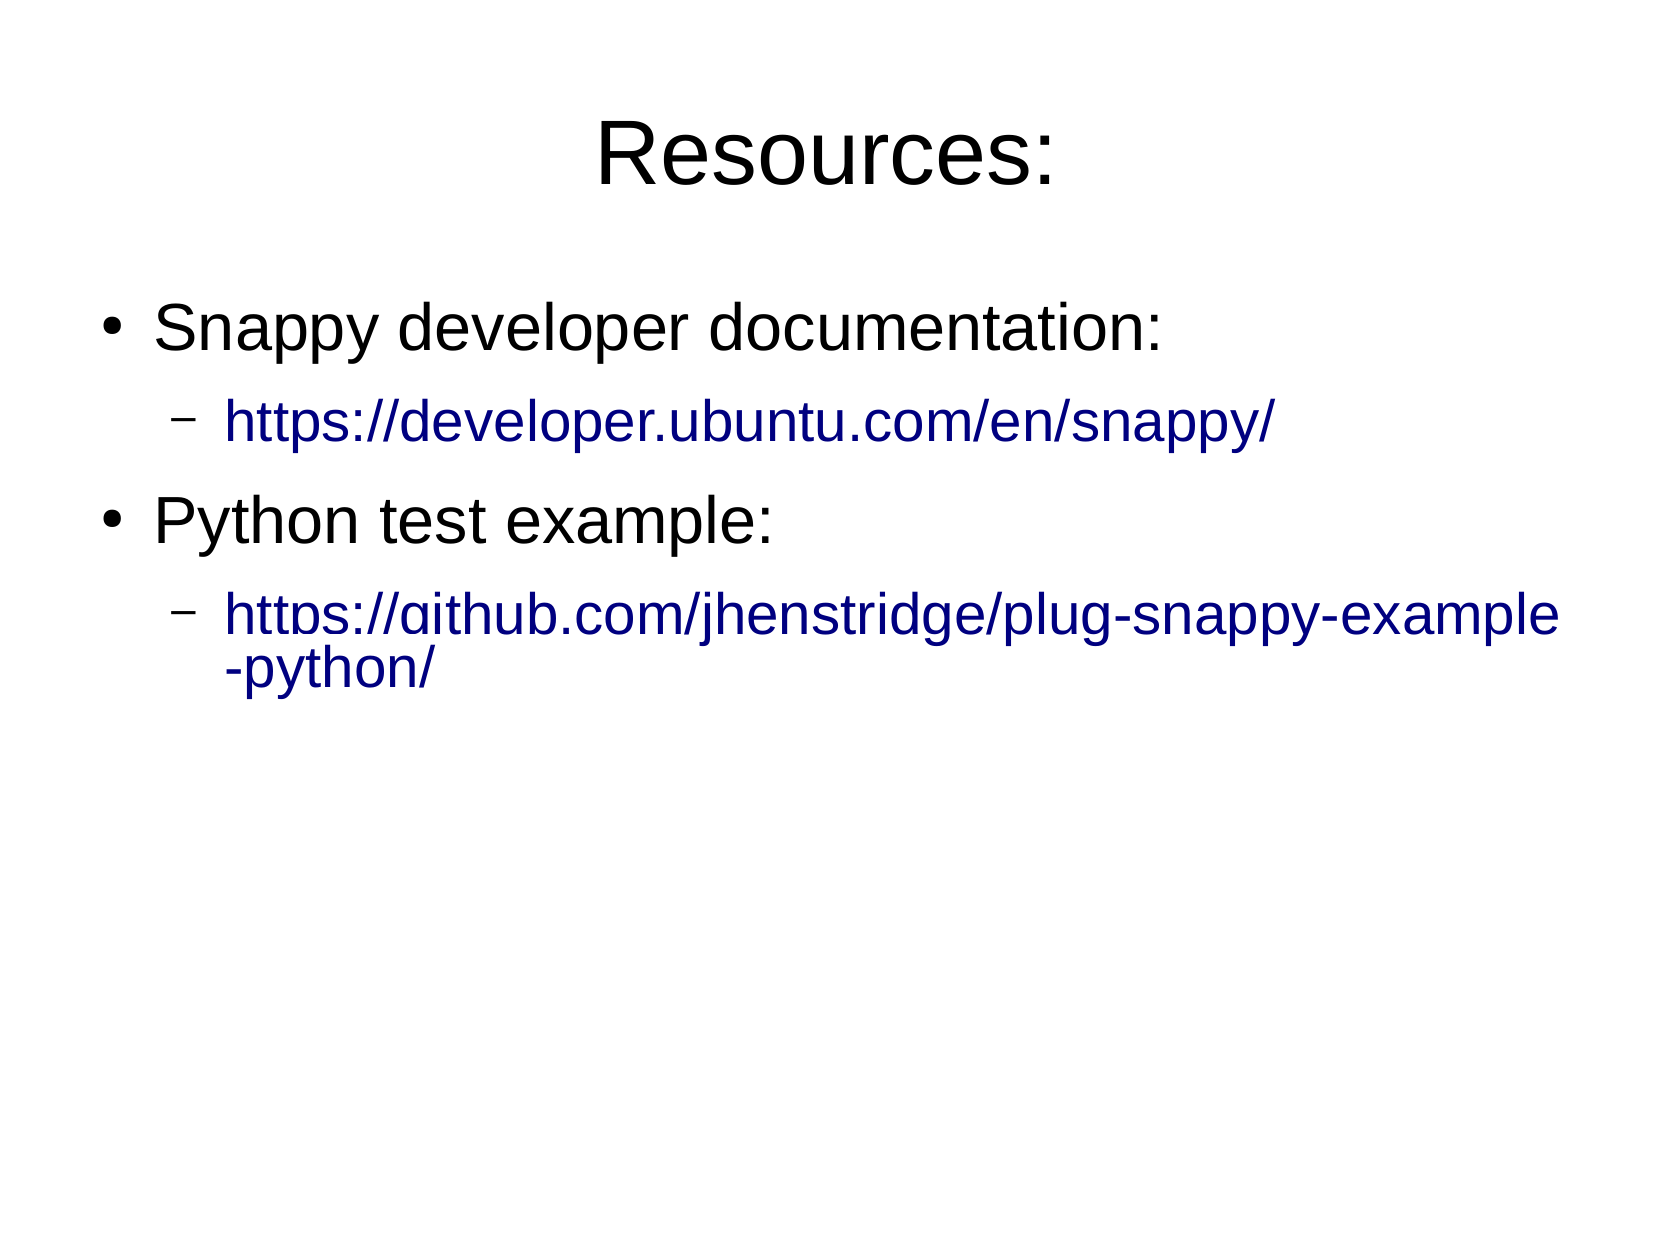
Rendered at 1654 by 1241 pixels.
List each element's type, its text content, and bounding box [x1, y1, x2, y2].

title Resources: [82, 49, 1571, 257]
list Snappy developer documentation: https://developer.ubuntu.com/en/snappy/ Python test example: https://github.com/jhenstridge/plug-snappy-example-python/ [82, 290, 1571, 1010]
